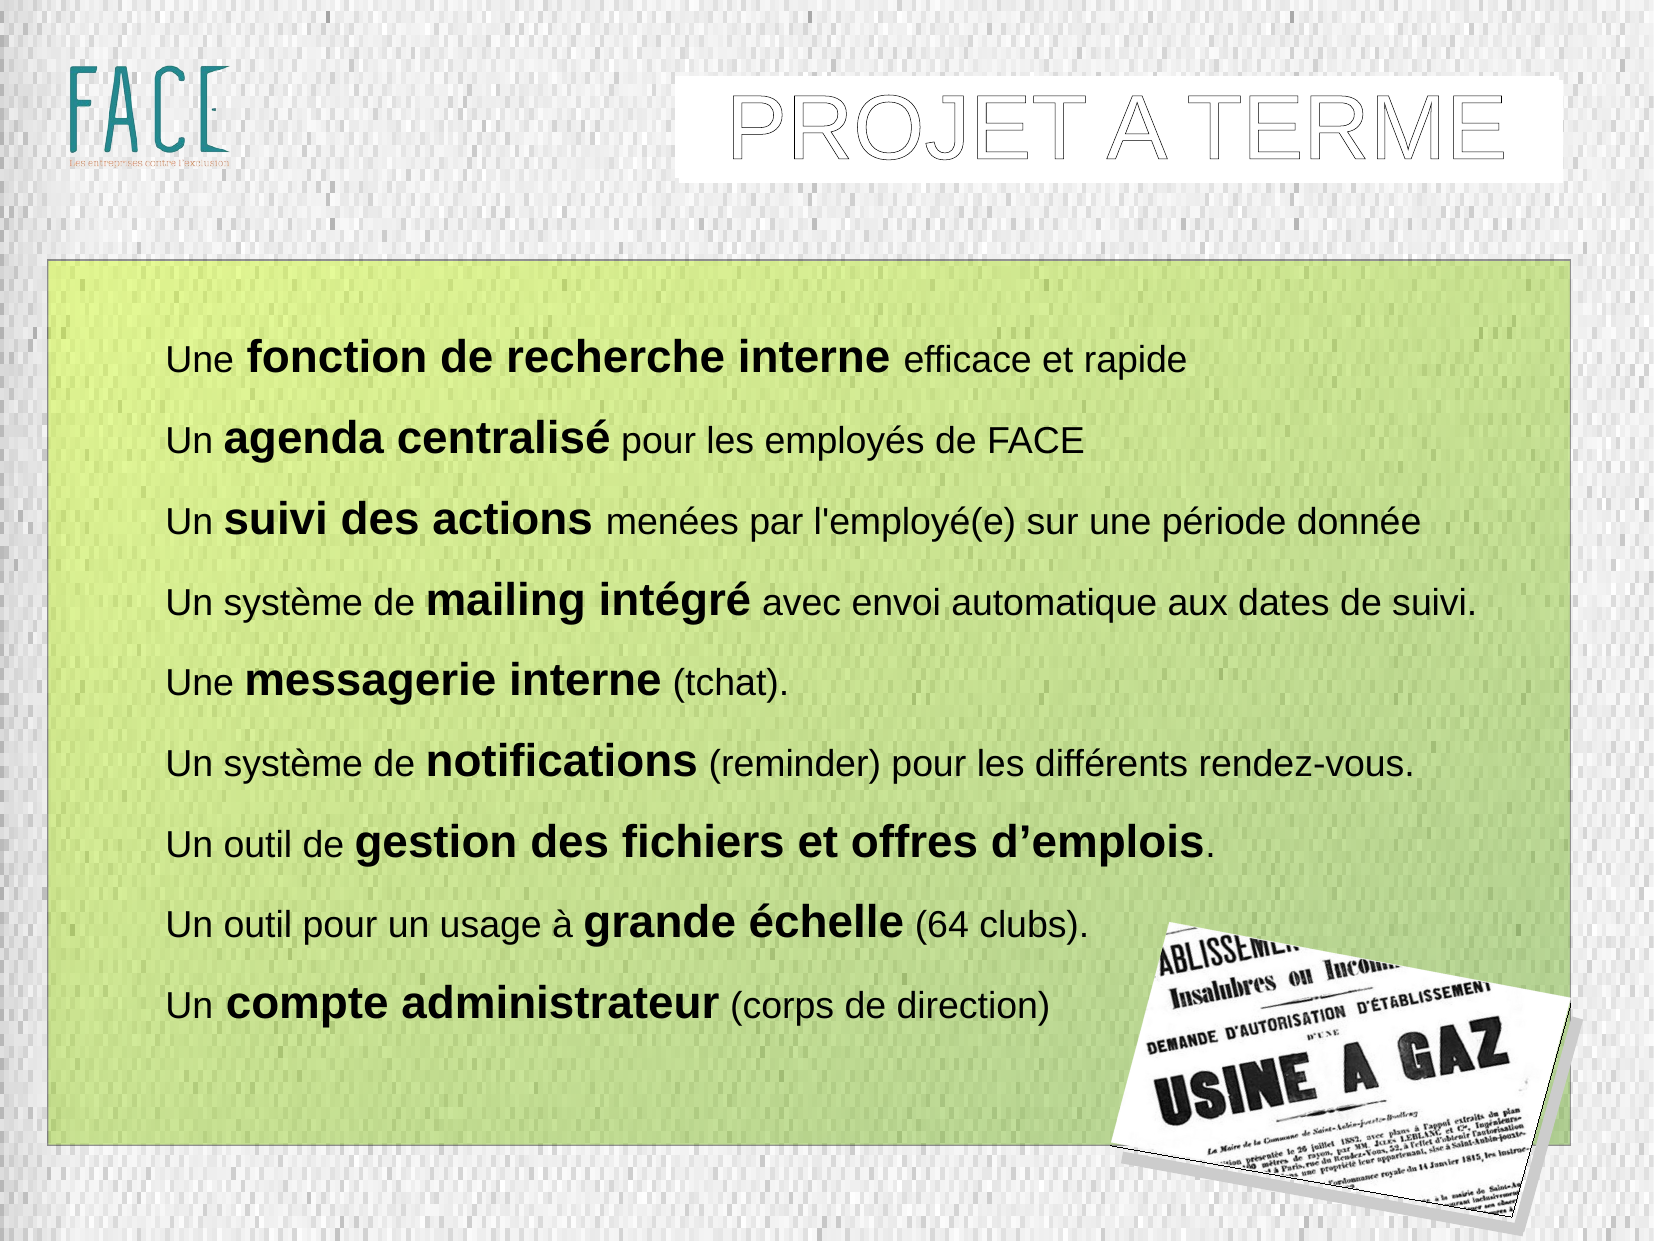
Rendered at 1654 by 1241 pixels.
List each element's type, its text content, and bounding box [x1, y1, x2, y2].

list Une fonction de recherche interne efficace et rapide Un agenda centralisé pour les employés de FACE Un suivi des actions menées par l'employé(e) sur une période donnée Un système de mailing intégré avec envoi automatique aux dates de suivi. Une messagerie interne (tchat). Un système de notifications (reminder) pour les différents rendez-vous. Un outil de gestion des fichiers et offres d’emplois. Un outil pour un usage à grande échelle (64 clubs). Un compte administrateur (corps de direction) [47, 259, 1571, 1146]
title PROJET A TERME [614, 23, 1560, 231]
picture [0, 0, 1654, 1241]
